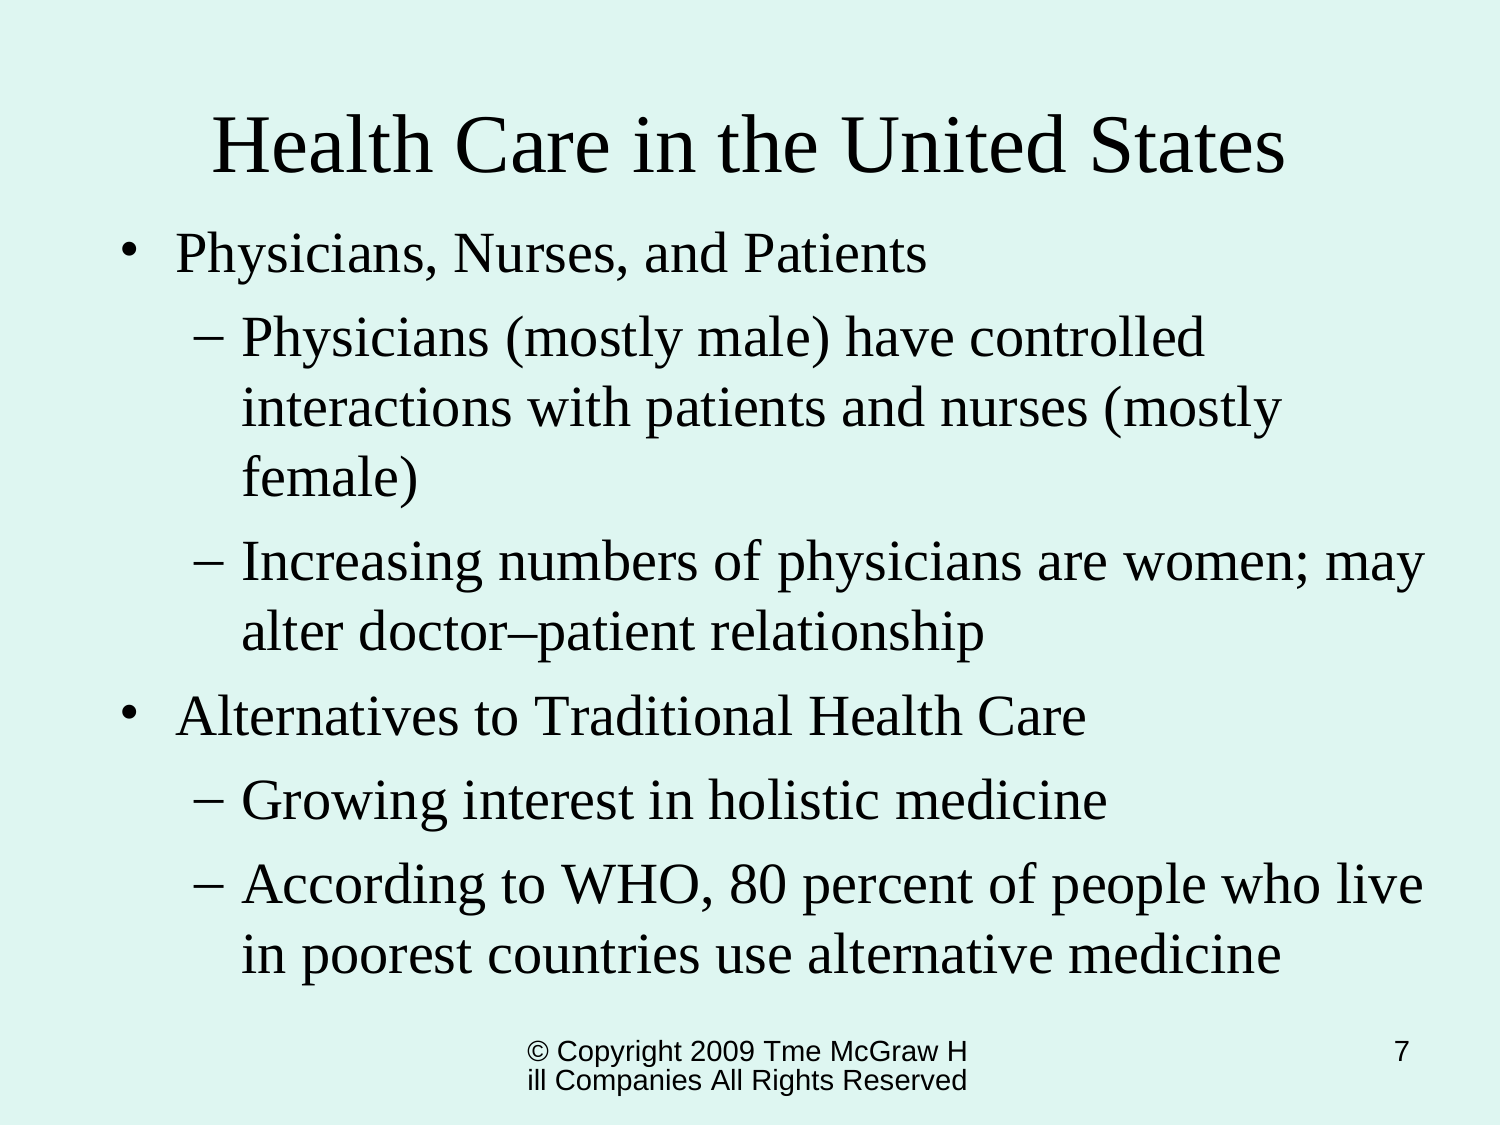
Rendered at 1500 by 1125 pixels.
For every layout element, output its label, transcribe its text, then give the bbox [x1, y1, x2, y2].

title Health Care in the United States [75, 45, 1426, 233]
list Physicians, Nurses, and Patients Physicians (mostly male) have controlled interactions with patients and nurses (mostly female) Increasing numbers of physicians are women; may alter doctor–patient relationship Alternatives to Traditional Health Care Growing interest in holistic medicine According to WHO, 80 percent of people who live in poorest countries use alternative medicine [104, 206, 1455, 1007]
